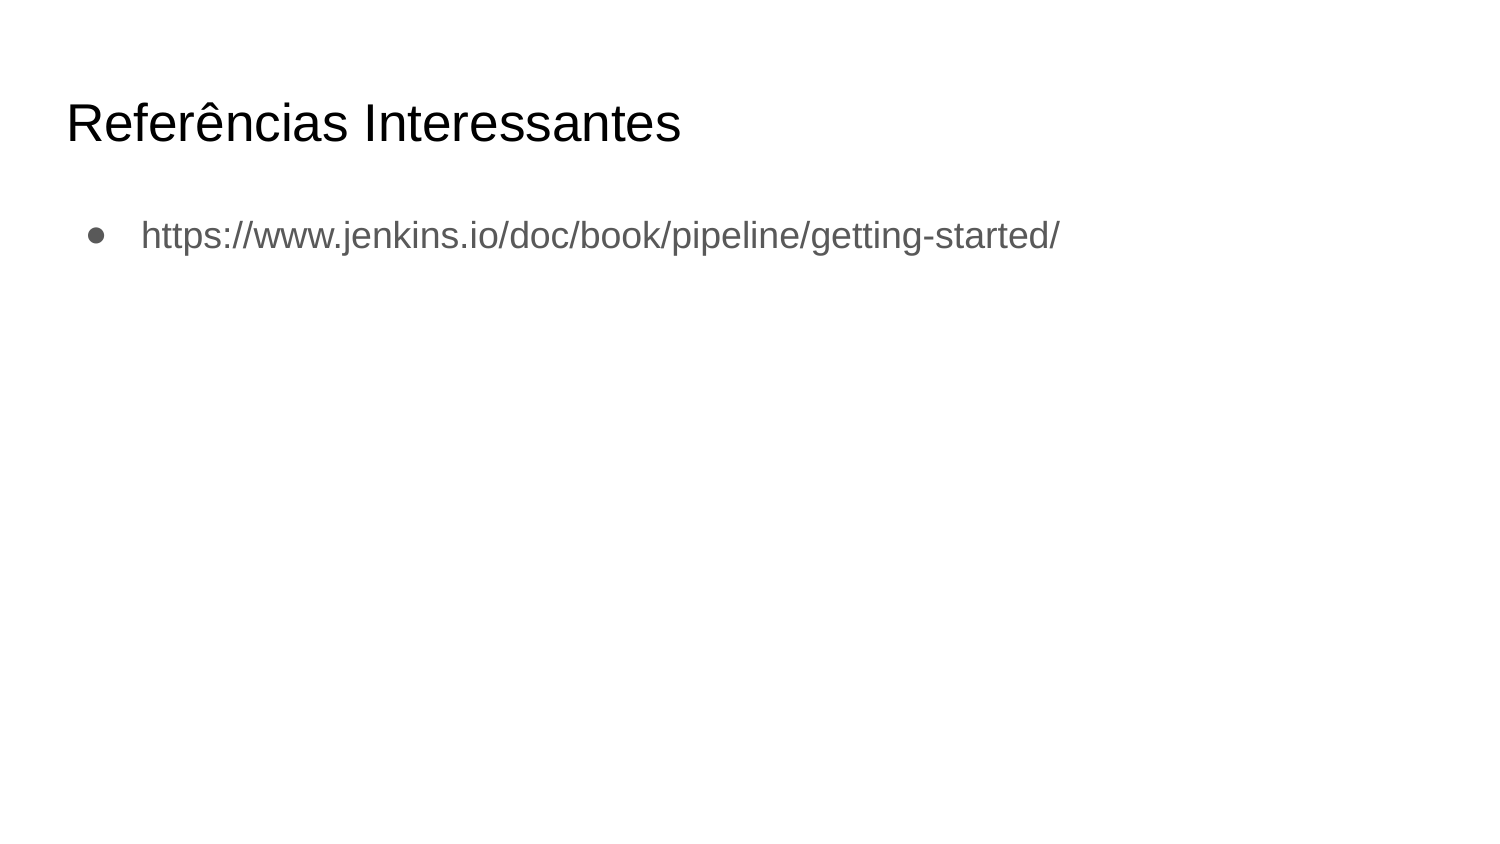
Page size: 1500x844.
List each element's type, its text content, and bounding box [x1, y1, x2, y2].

title Referências Interessantes [51, 72, 1449, 167]
list https://www.jenkins.io/doc/book/pipeline/getting-started/ [51, 189, 1449, 750]
